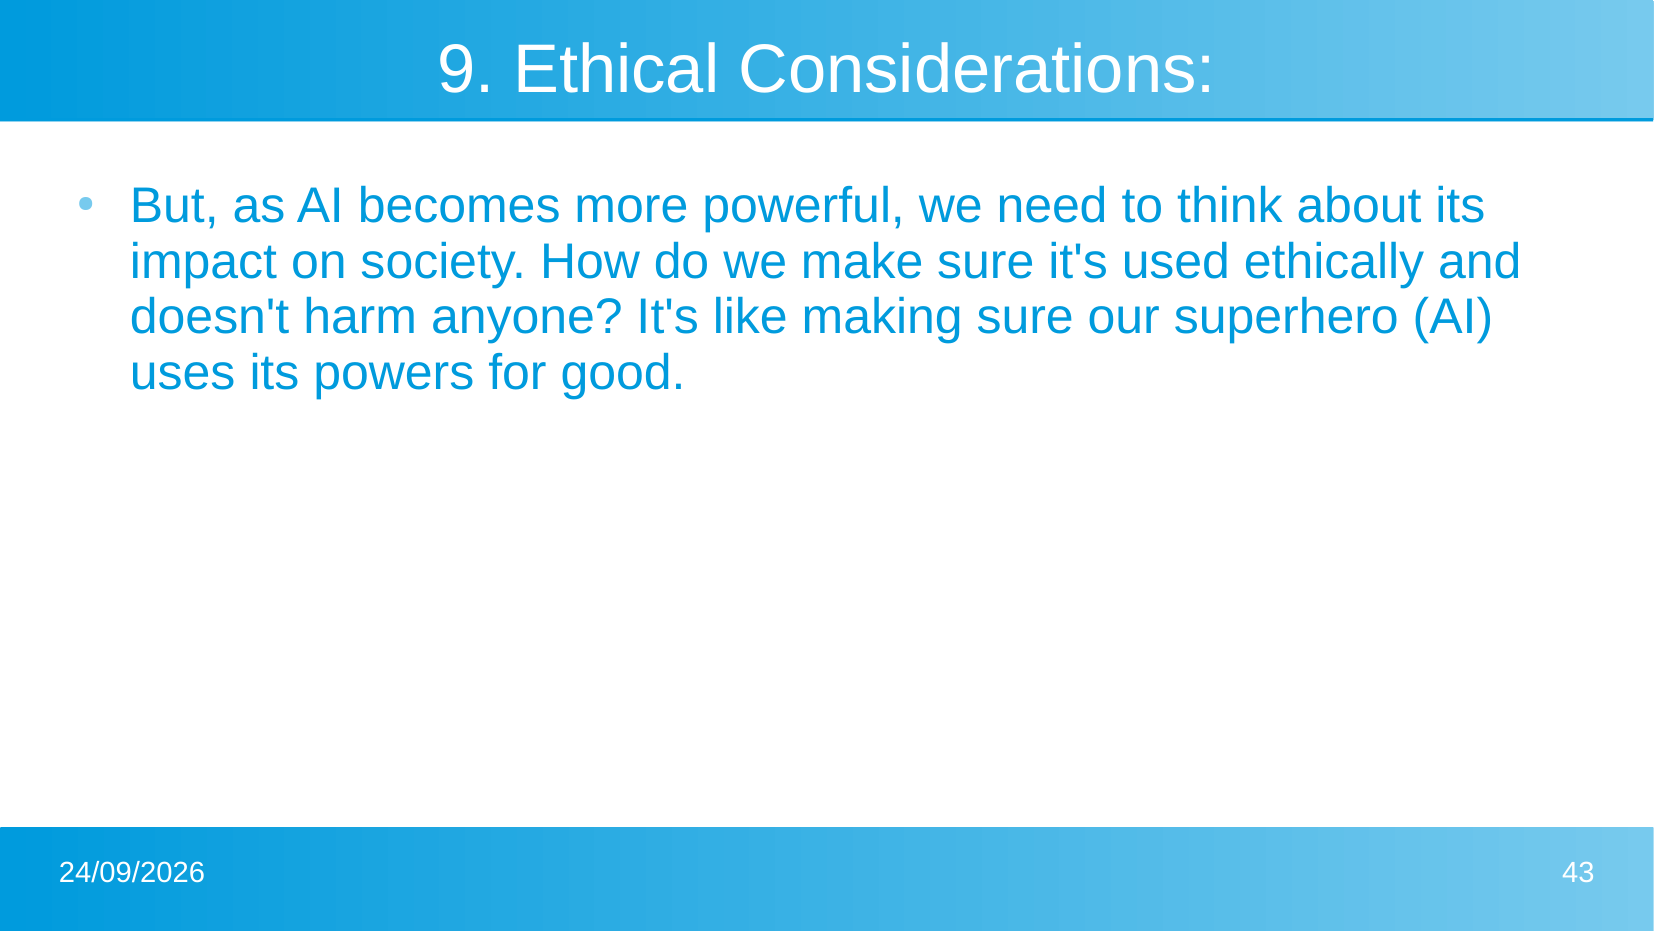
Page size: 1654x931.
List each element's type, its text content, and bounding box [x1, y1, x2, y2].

list But, as AI becomes more powerful, we need to think about its impact on society. How do we make sure it's used ethically and doesn't harm anyone? It's like making sure our superhero (AI) uses its powers for good. [59, 177, 1595, 768]
title 9. Ethical Considerations: [59, 29, 1595, 108]
